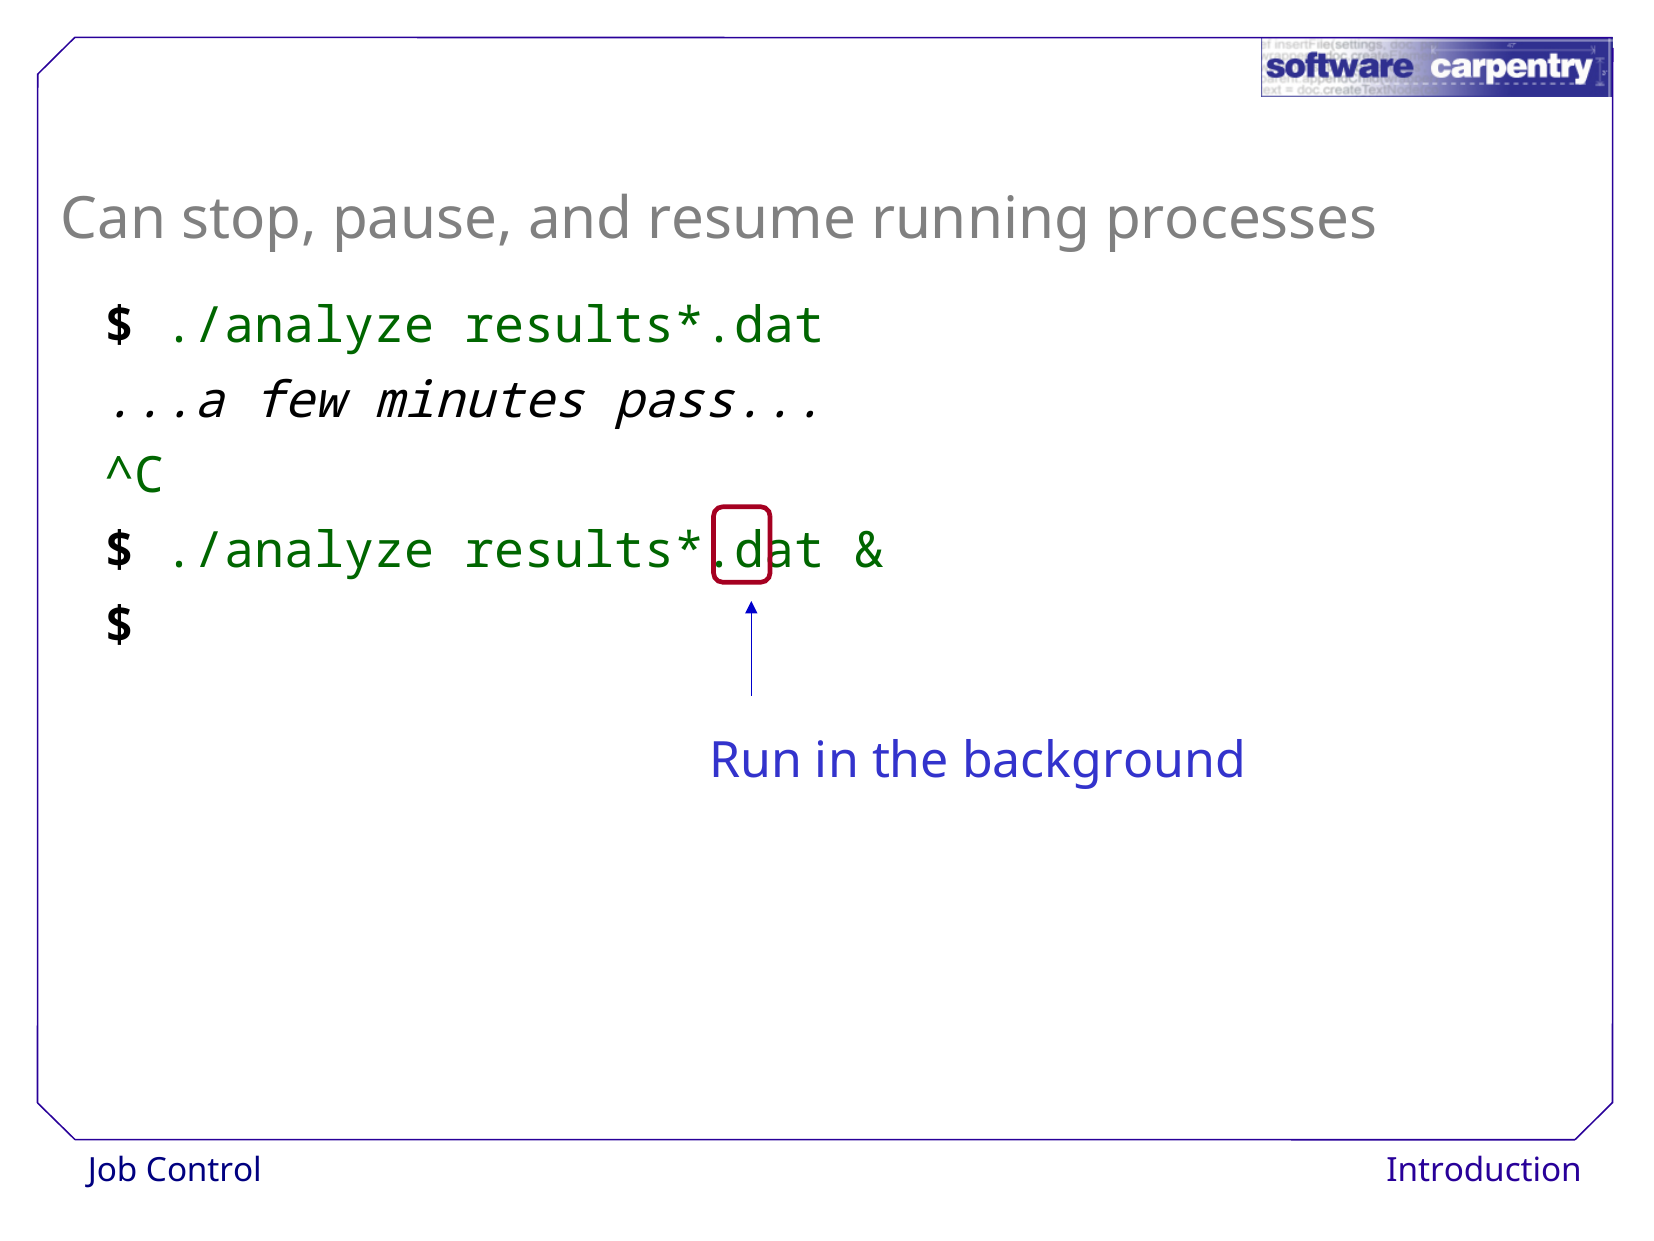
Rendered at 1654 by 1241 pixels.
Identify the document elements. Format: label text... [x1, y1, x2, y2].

picture [1261, 39, 1613, 97]
text_box Can stop, pause, and resume running processes [45, 138, 1543, 259]
text_box Run in the background [694, 705, 1574, 866]
text_box $ ./analyze results*.dat ...a few minutes pass... ^C $ ./analyze results*.dat & $ [89, 270, 1512, 1065]
